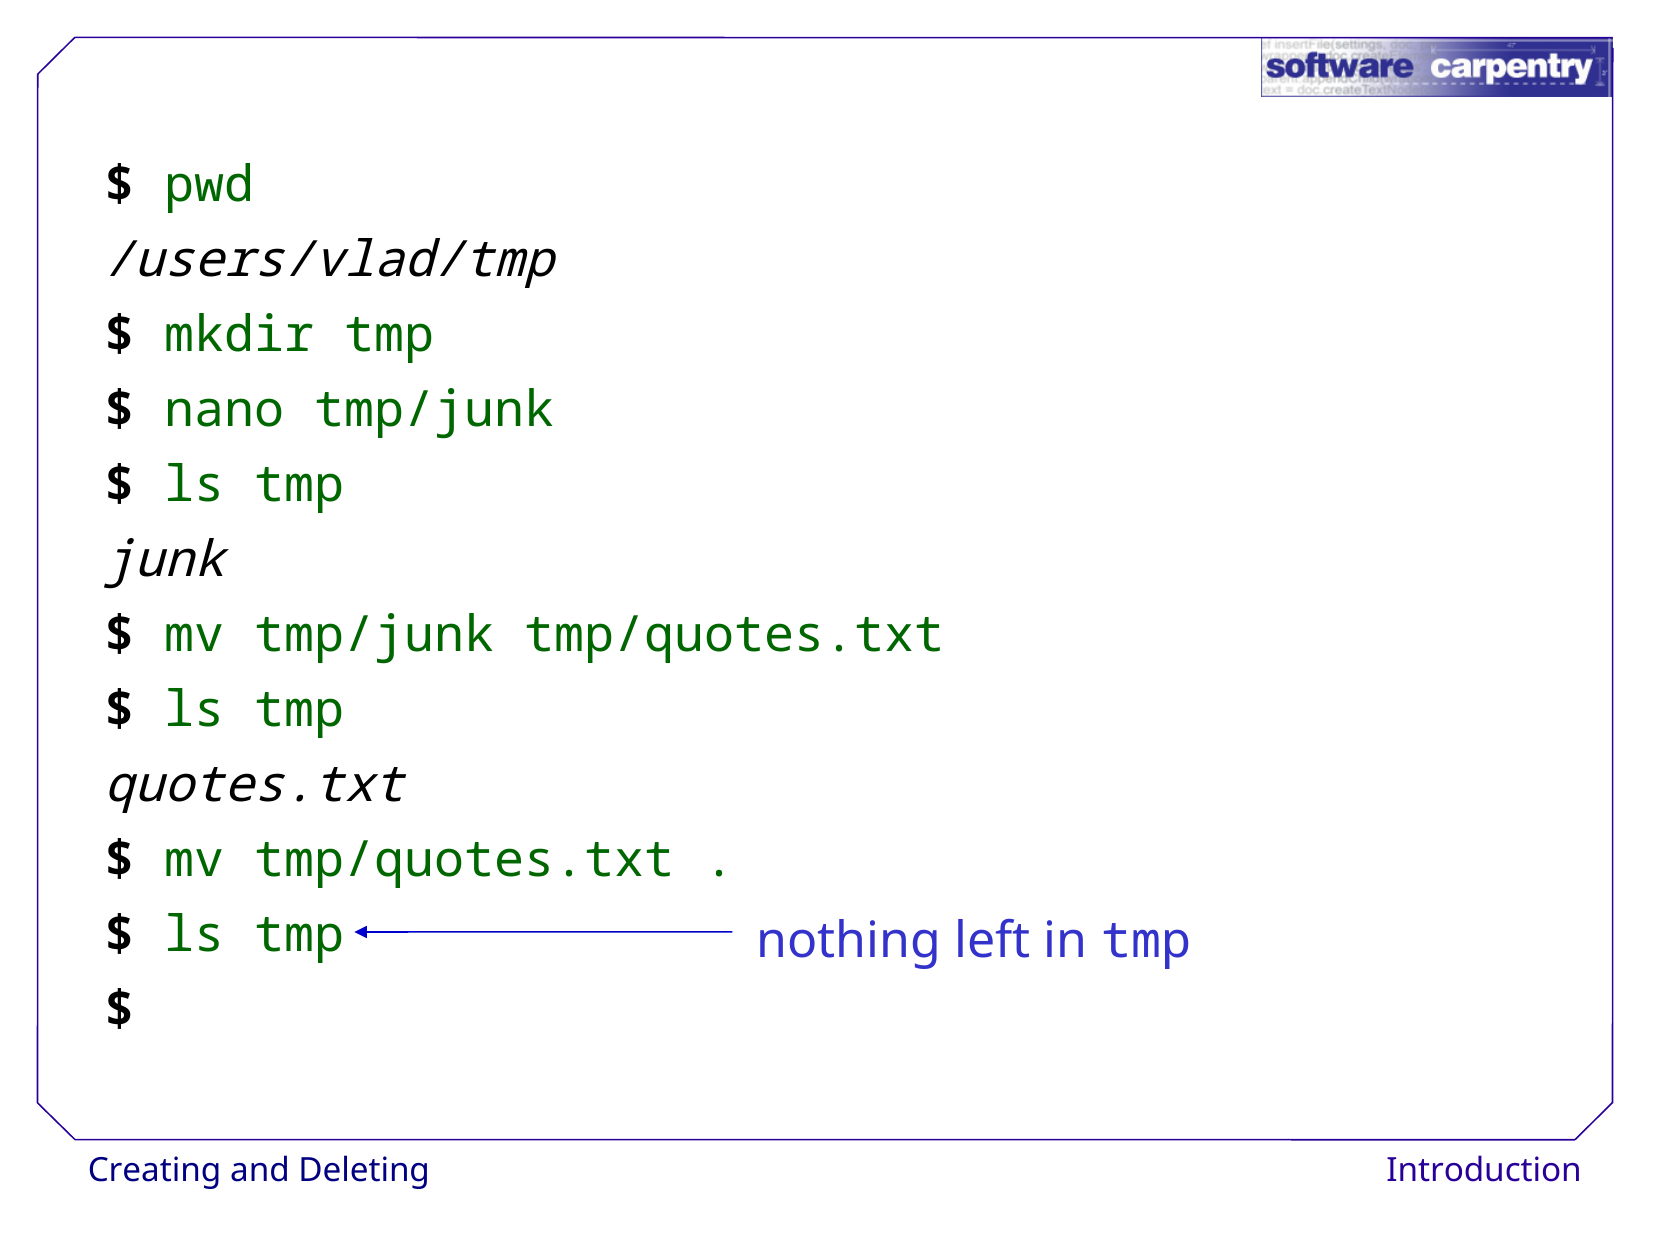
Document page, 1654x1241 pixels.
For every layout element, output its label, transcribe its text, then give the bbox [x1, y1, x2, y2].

picture [1261, 39, 1613, 97]
text_box $ pwd /users/vlad/tmp $ mkdir tmp $ nano tmp/junk $ ls tmp junk $ mv tmp/junk tmp/quotes.txt $ ls tmp quotes.txt $ mv tmp/quotes.txt . $ ls tmp $ [89, 128, 1512, 1121]
text_box nothing left in tmp [741, 884, 1347, 1008]
